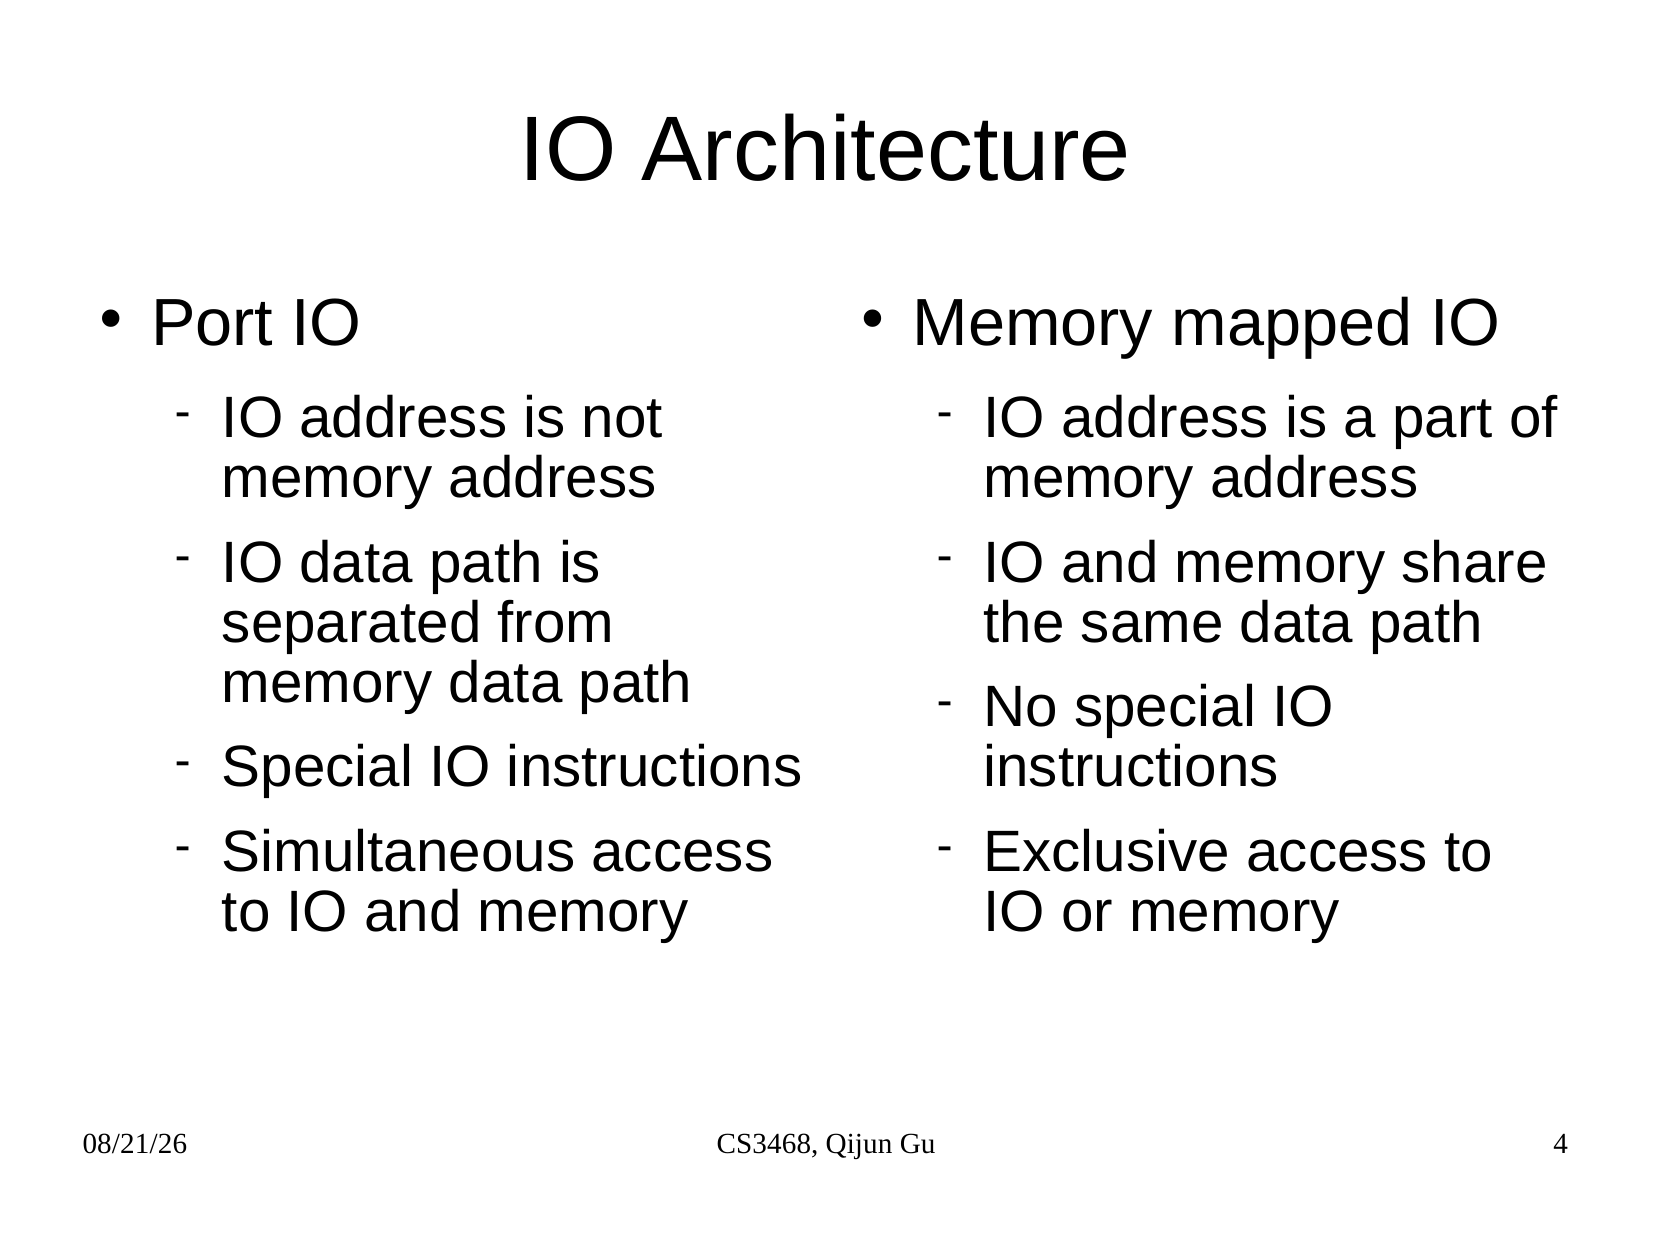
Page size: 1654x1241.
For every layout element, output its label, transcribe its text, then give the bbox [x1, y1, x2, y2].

list Port IO IO address is not memory address IO data path is separated from memory data path Special IO instructions Simultaneous access to IO and memory [82, 290, 808, 1093]
list Memory mapped IO IO address is a part of memory address IO and memory share the same data path No special IO instructions Exclusive access to IO or memory [844, 290, 1570, 1093]
title IO Architecture [82, 56, 1570, 248]
